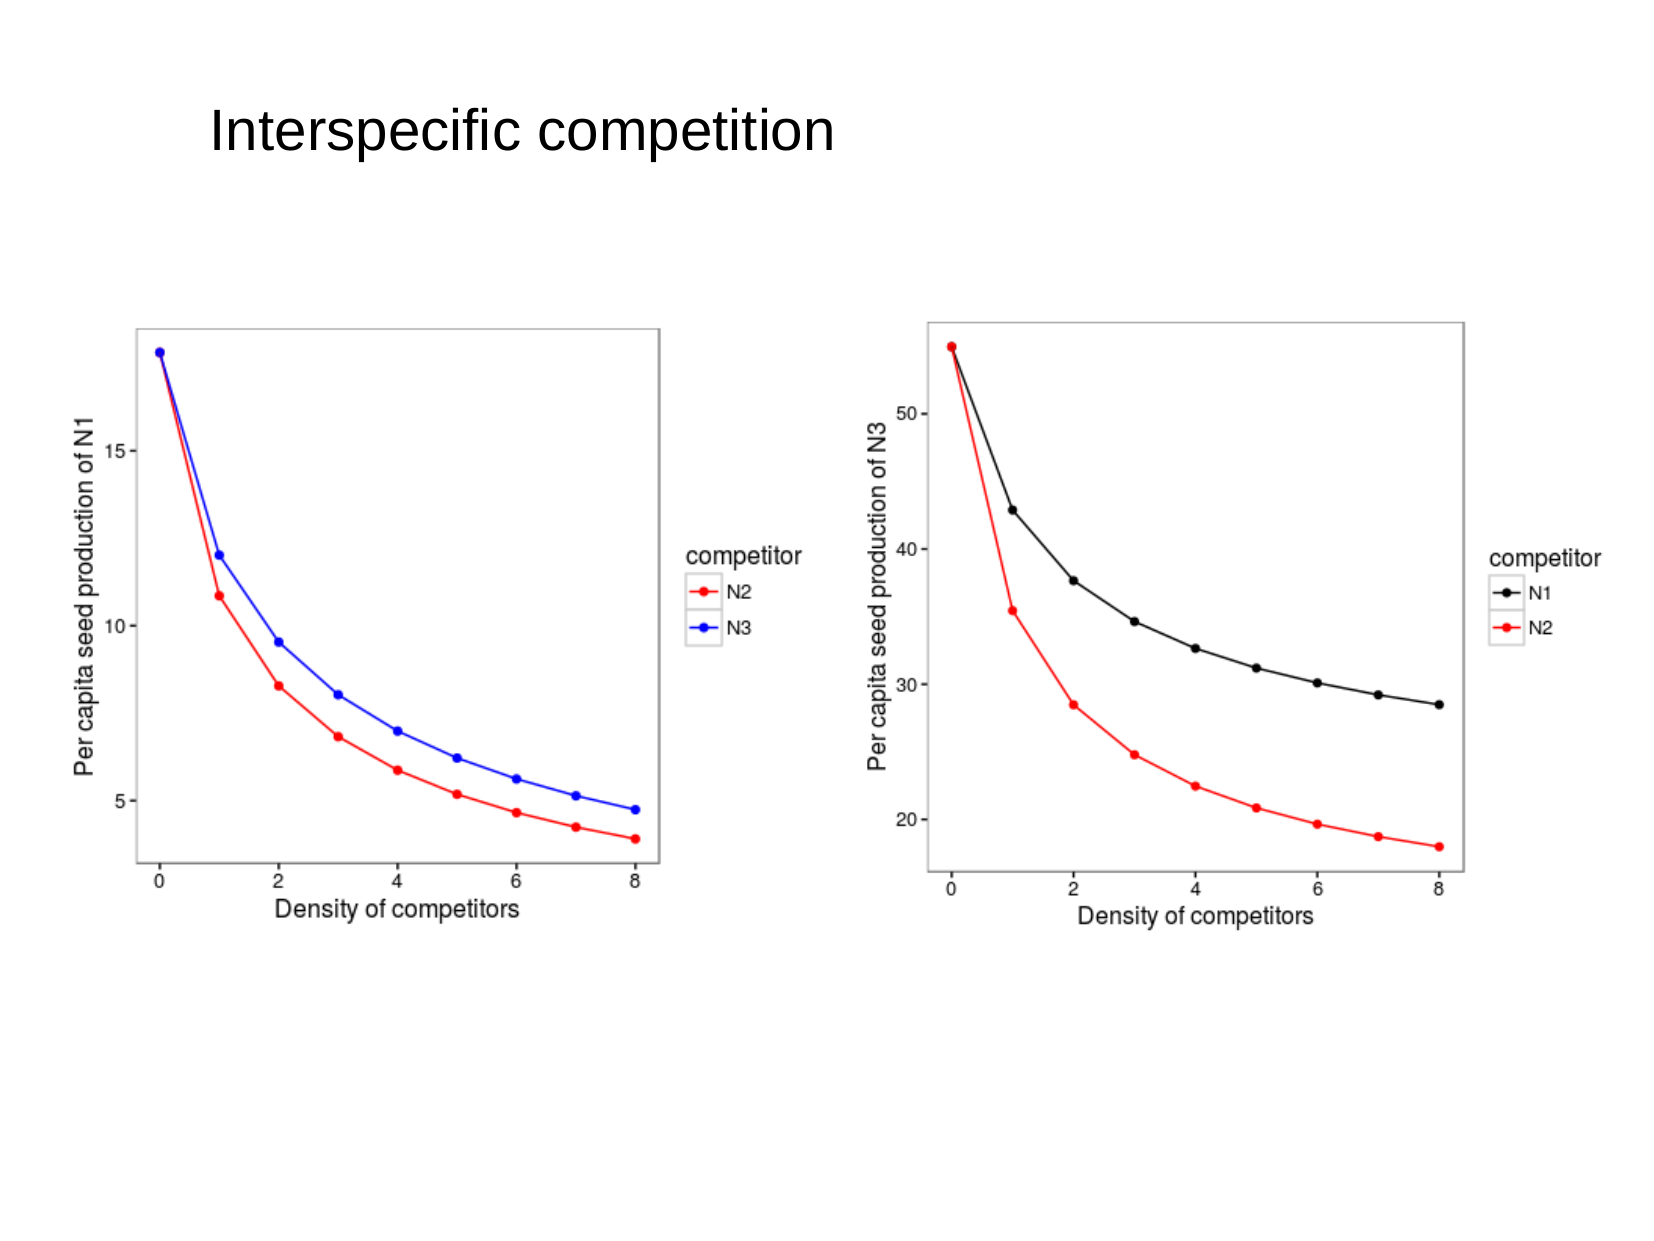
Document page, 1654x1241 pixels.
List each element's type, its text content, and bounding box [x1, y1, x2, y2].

text_box Interspecific competition [195, 90, 1261, 170]
picture [57, 316, 841, 935]
picture [851, 310, 1639, 941]
